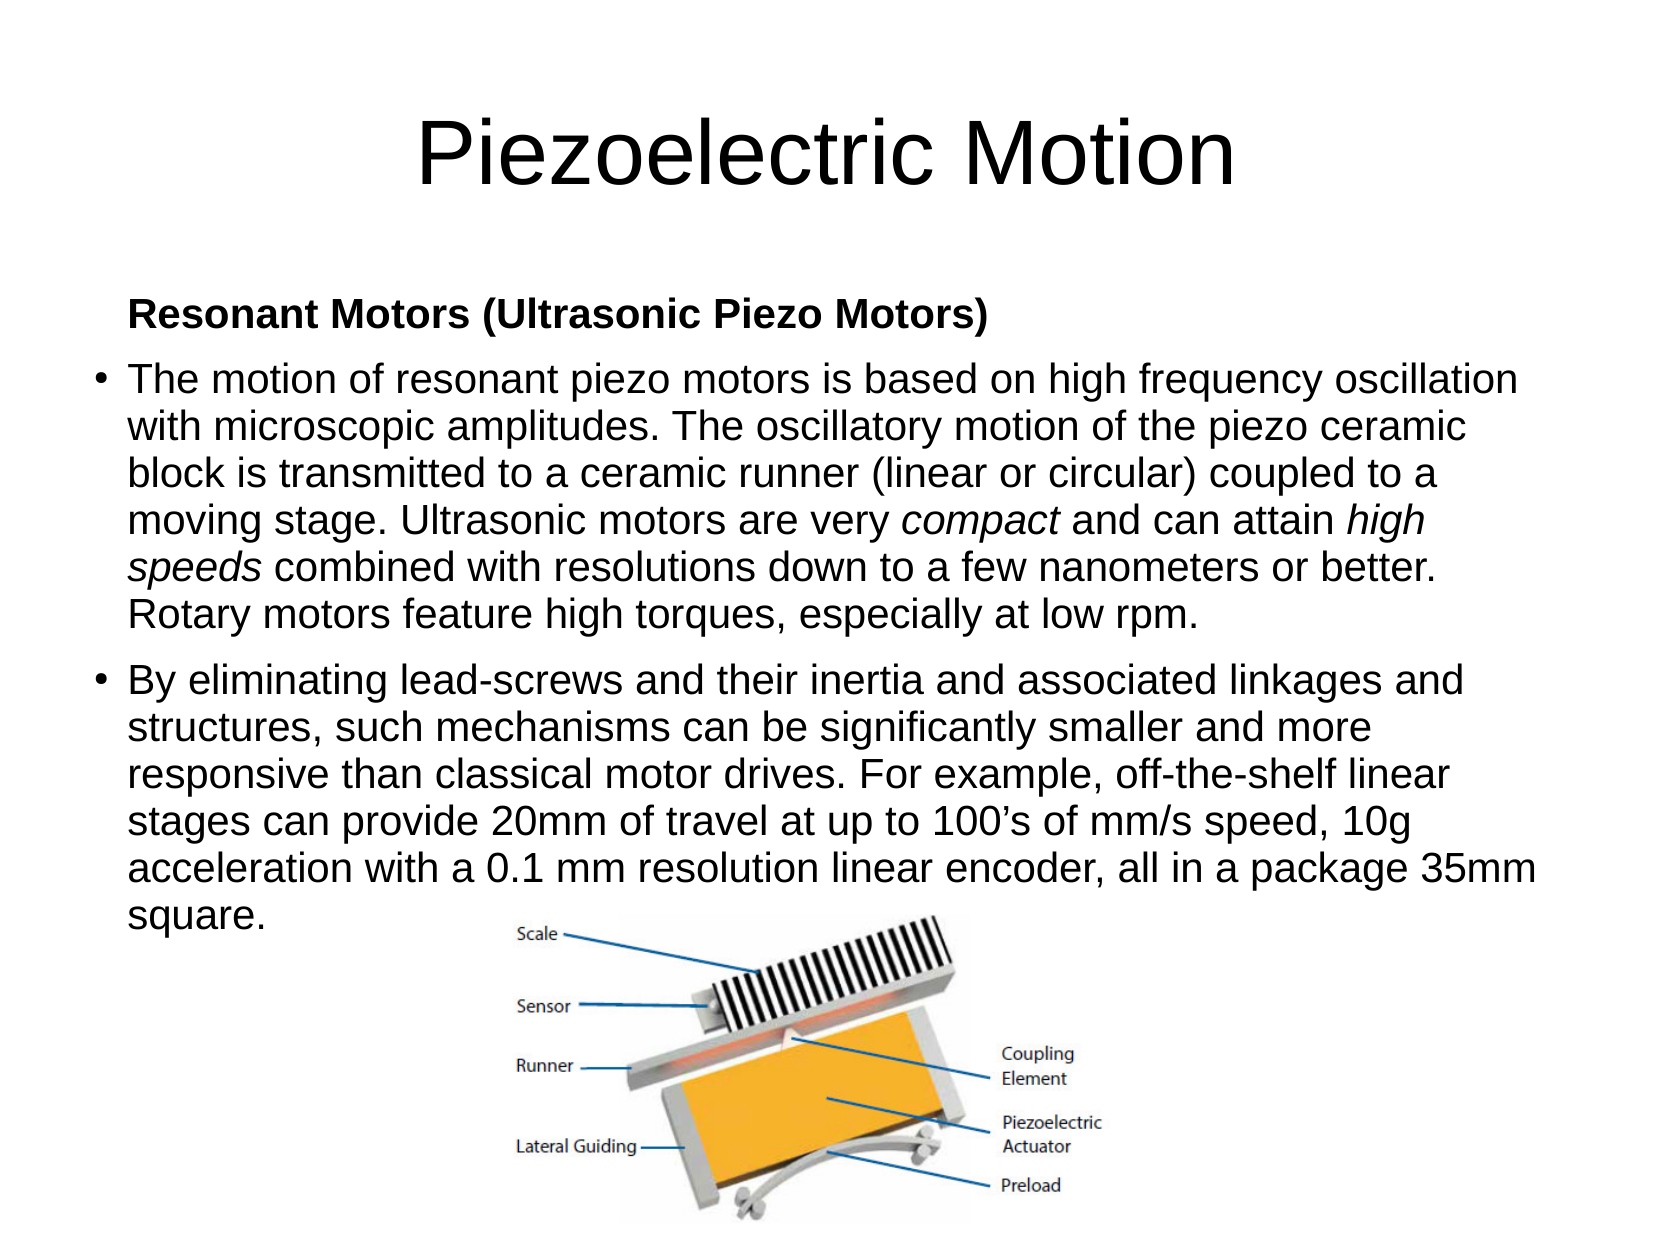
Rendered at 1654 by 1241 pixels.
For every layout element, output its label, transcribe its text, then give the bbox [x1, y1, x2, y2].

list Resonant Motors (Ultrasonic Piezo Motors) The motion of resonant piezo motors is based on high frequency oscillation with microscopic amplitudes. The oscillatory motion of the piezo ceramic block is transmitted to a ceramic runner (linear or circular) coupled to a moving stage. Ultrasonic motors are very compact and can attain high speeds combined with resolutions down to a few nanometers or better. Rotary motors feature high torques, especially at low rpm. By eliminating lead-screws and their inertia and associated linkages and structures, such mechanisms can be significantly smaller and more responsive than classical motor drives. For example, off-the-shelf linear stages can provide 20mm of travel at up to 100’s of mm/s speed, 10g acceleration with a 0.1 mm resolution linear encoder, all in a package 35mm square. [82, 290, 1571, 946]
title Piezoelectric Motion [82, 49, 1571, 257]
picture [512, 914, 1111, 1225]
